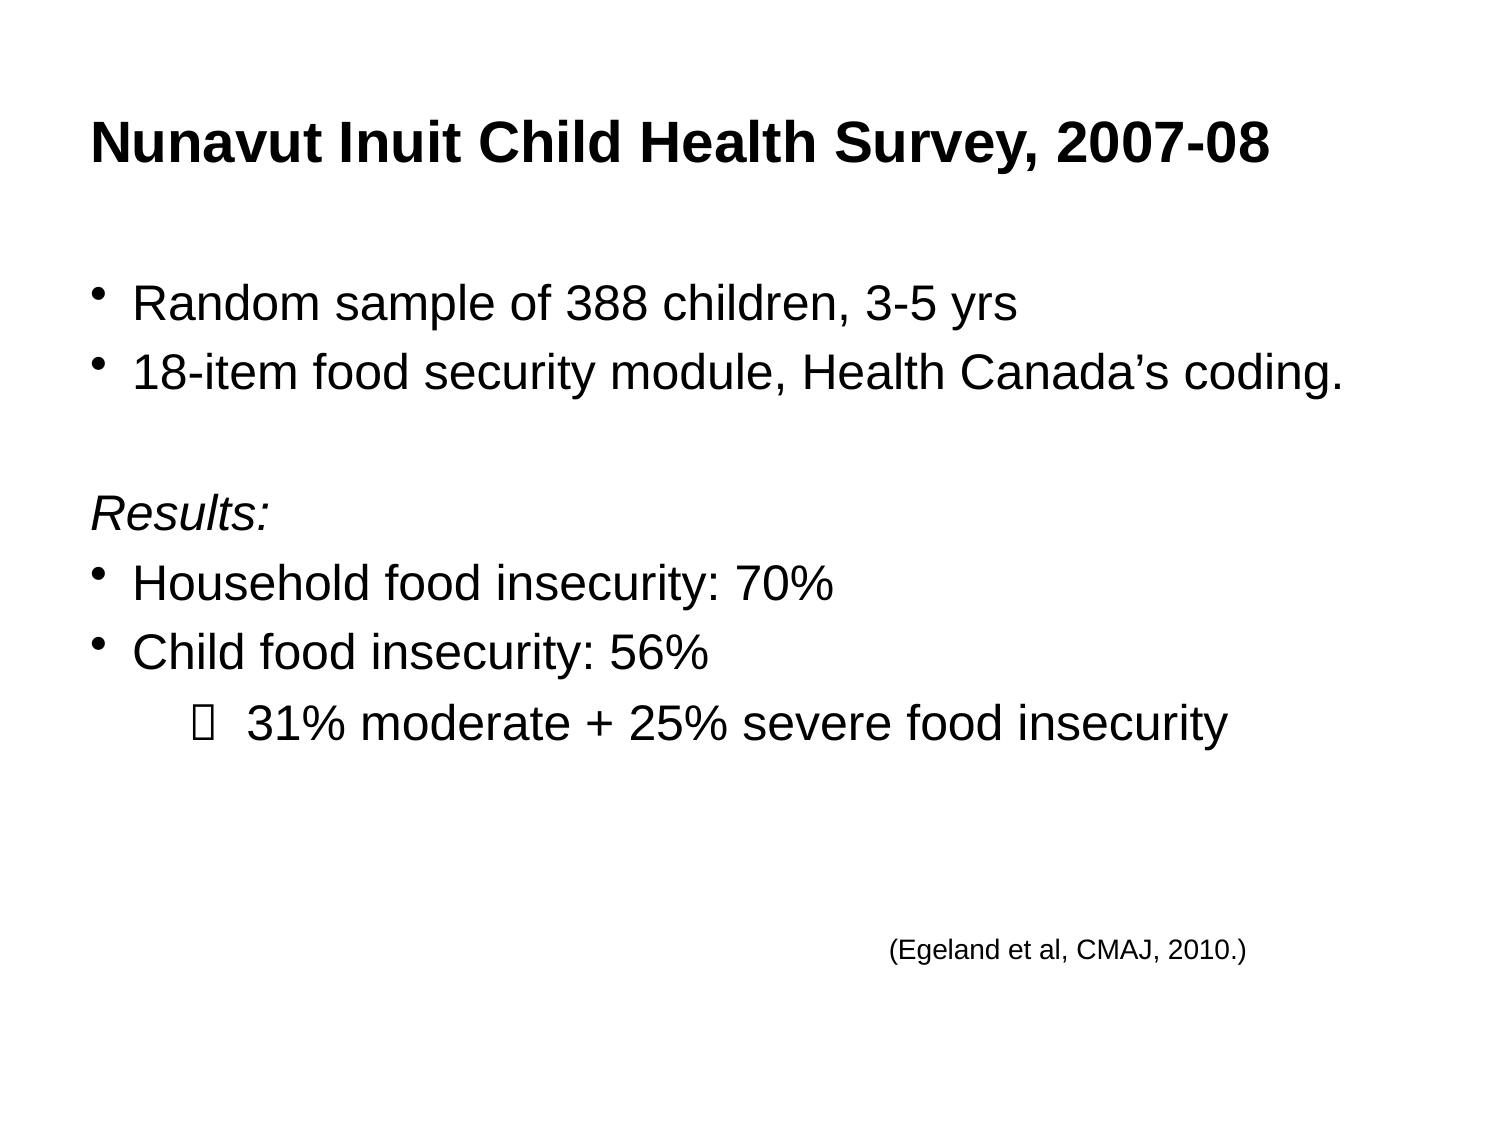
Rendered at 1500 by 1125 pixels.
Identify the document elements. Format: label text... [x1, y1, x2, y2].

title Nunavut Inuit Child Health Survey, 2007-08 [75, 45, 1425, 233]
text_box (Egeland et al, CMAJ, 2010.) [873, 924, 1282, 973]
list Random sample of 388 children, 3-5 yrs 18-item food security module, Health Canada’s coding. Results: Household food insecurity: 70% Child food insecurity: 56%  31% moderate + 25% severe food insecurity [75, 262, 1425, 1005]
